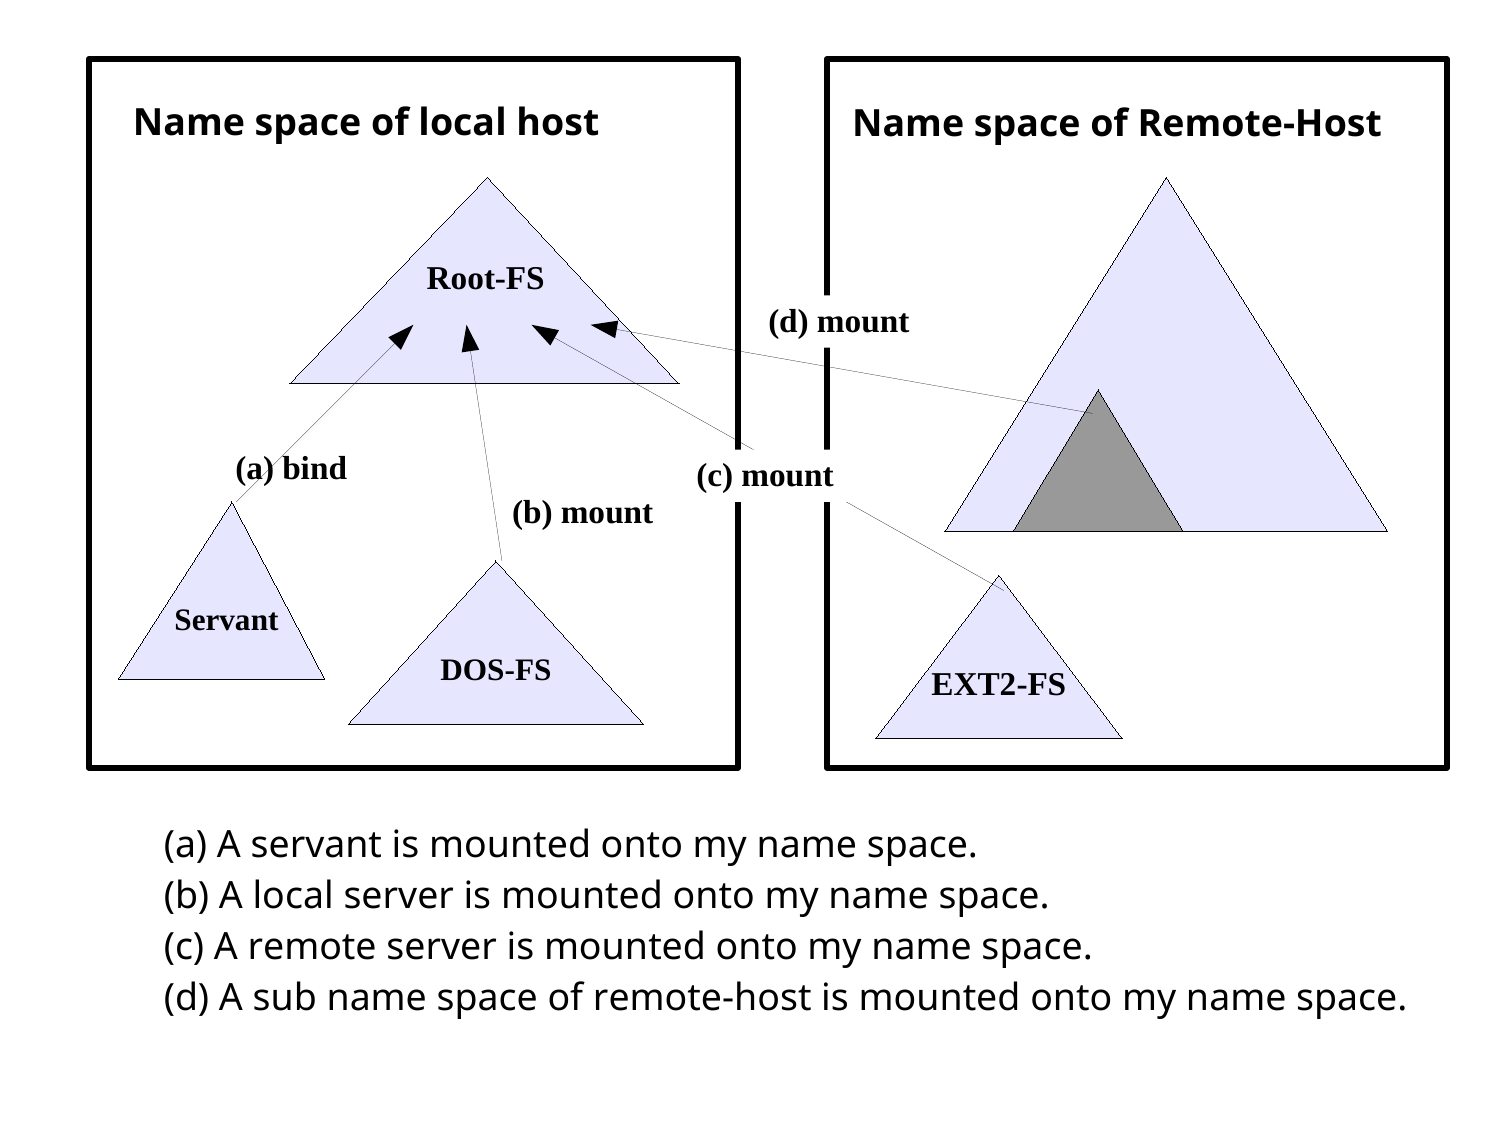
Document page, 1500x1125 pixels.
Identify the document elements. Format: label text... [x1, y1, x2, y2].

text_box (a) bind [220, 442, 406, 496]
text_box Root-FS [289, 177, 680, 384]
text_box Name space of Remote-Host [837, 88, 1418, 149]
text_box EXT2-FS [875, 575, 1123, 739]
text_box [944, 177, 1388, 532]
text_box (c) mount [681, 449, 886, 502]
text_box DOS-FS [348, 560, 644, 725]
text_box (a) A servant is mounted onto my name space. (b) A local server is mounted onto my name space. (c) A remote server is mounted onto my name space. (d) A sub name space of remote-host is mounted onto my name space. [148, 810, 1418, 1004]
text_box (b) mount [497, 486, 702, 539]
text_box (d) mount [753, 295, 959, 348]
text_box Servant [118, 501, 325, 680]
text_box Name space of local host [118, 88, 677, 148]
